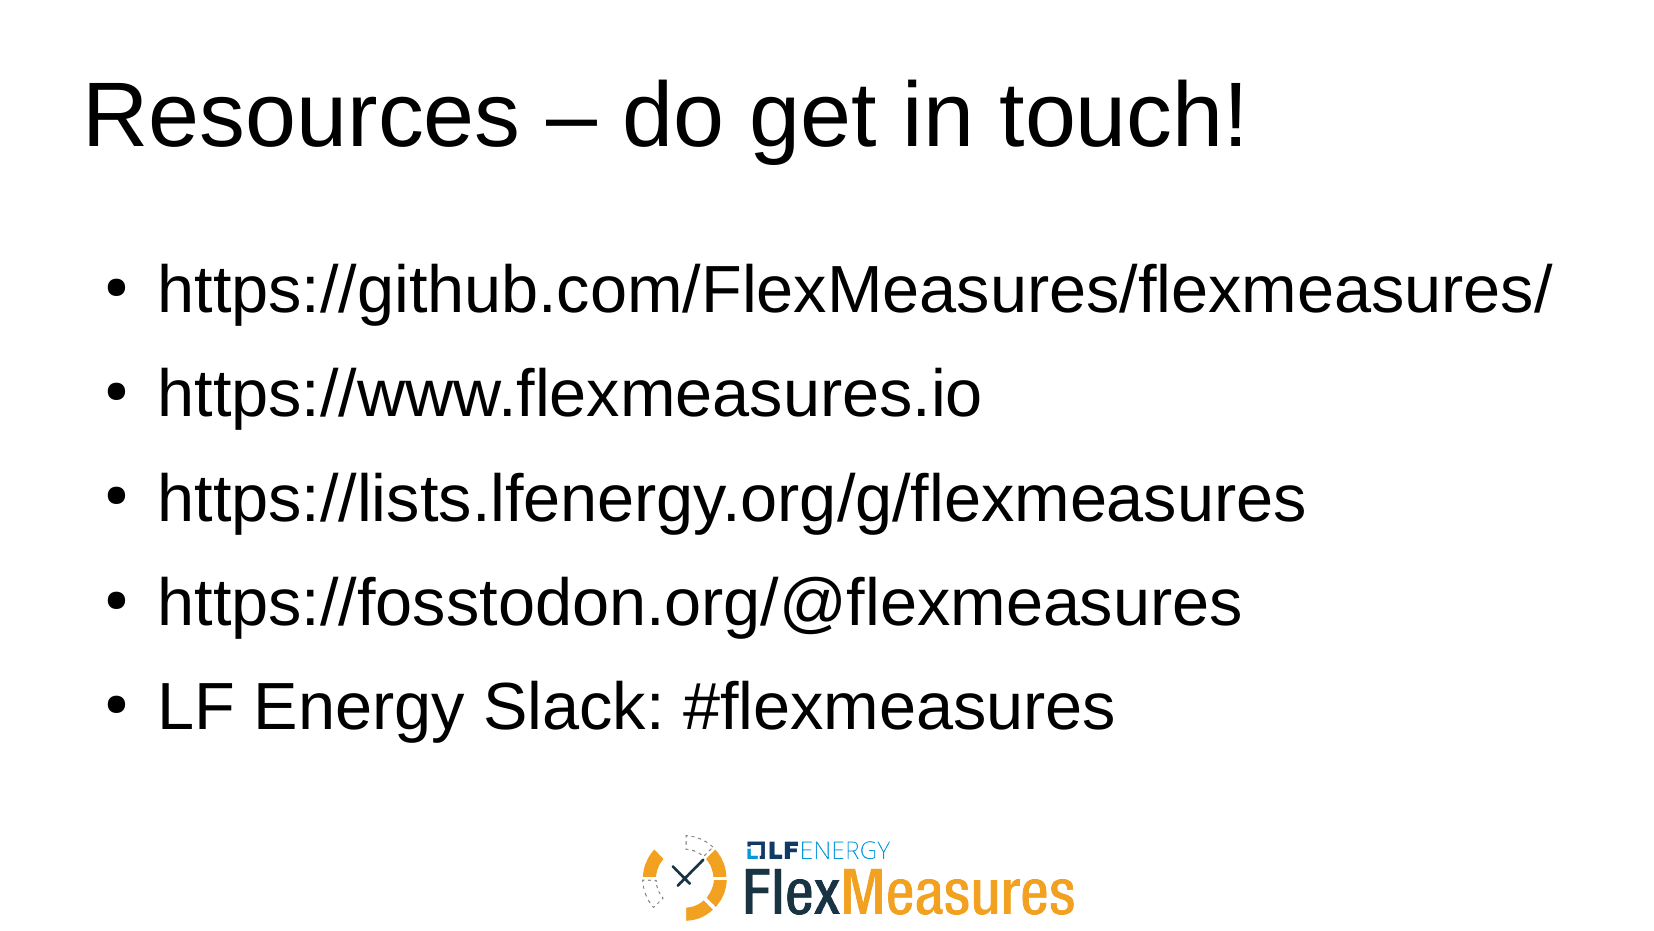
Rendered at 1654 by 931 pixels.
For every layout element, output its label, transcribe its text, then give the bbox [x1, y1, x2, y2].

picture [642, 835, 1074, 921]
title Resources – do get in touch! [82, 37, 1571, 193]
list https://github.com/FlexMeasures/flexmeasures/ https://www.flexmeasures.io https://lists.lfenergy.org/g/flexmeasures https://fosstodon.org/@flexmeasures LF Energy Slack: #flexmeasures [86, 251, 1575, 792]
